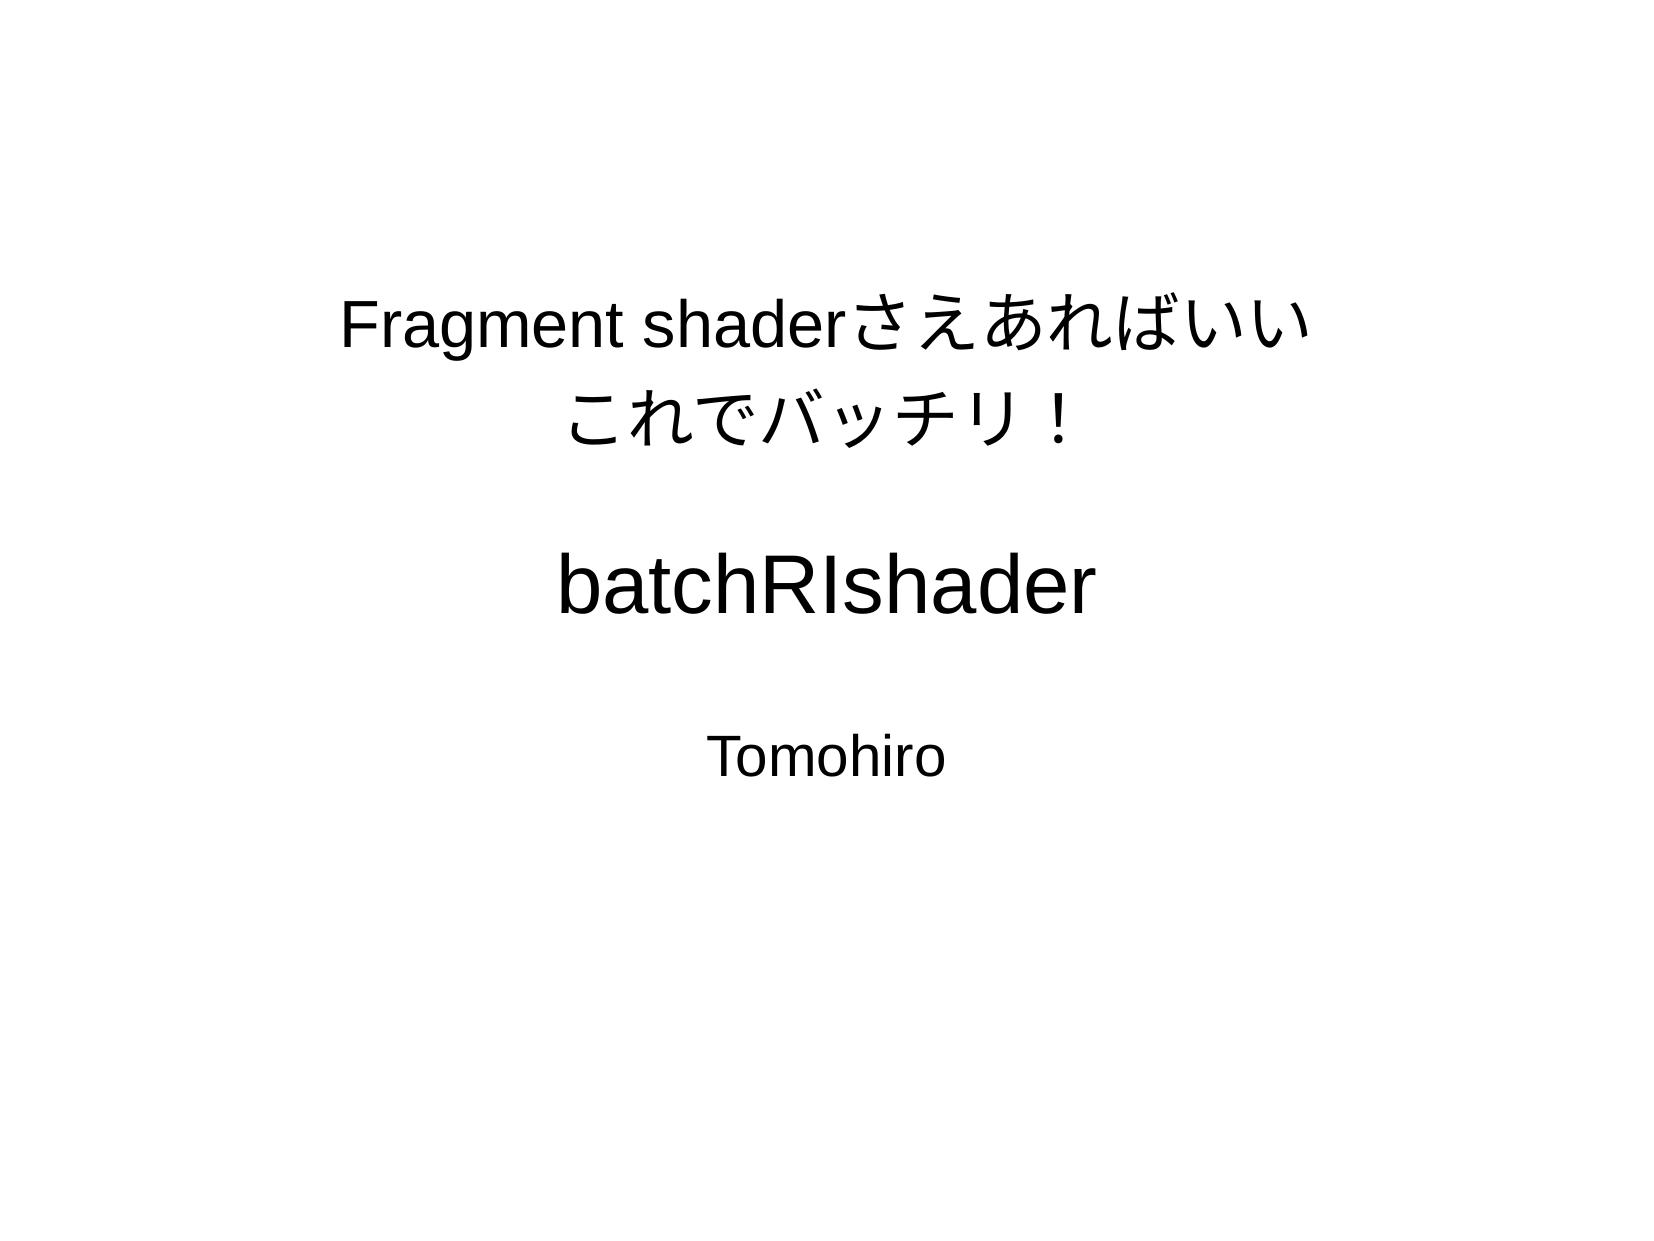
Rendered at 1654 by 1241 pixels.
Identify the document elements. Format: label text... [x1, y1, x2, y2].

subtitle Fragment shaderさえあればいい これでバッチリ！ batchRIshader Tomohiro [82, 49, 1571, 1010]
